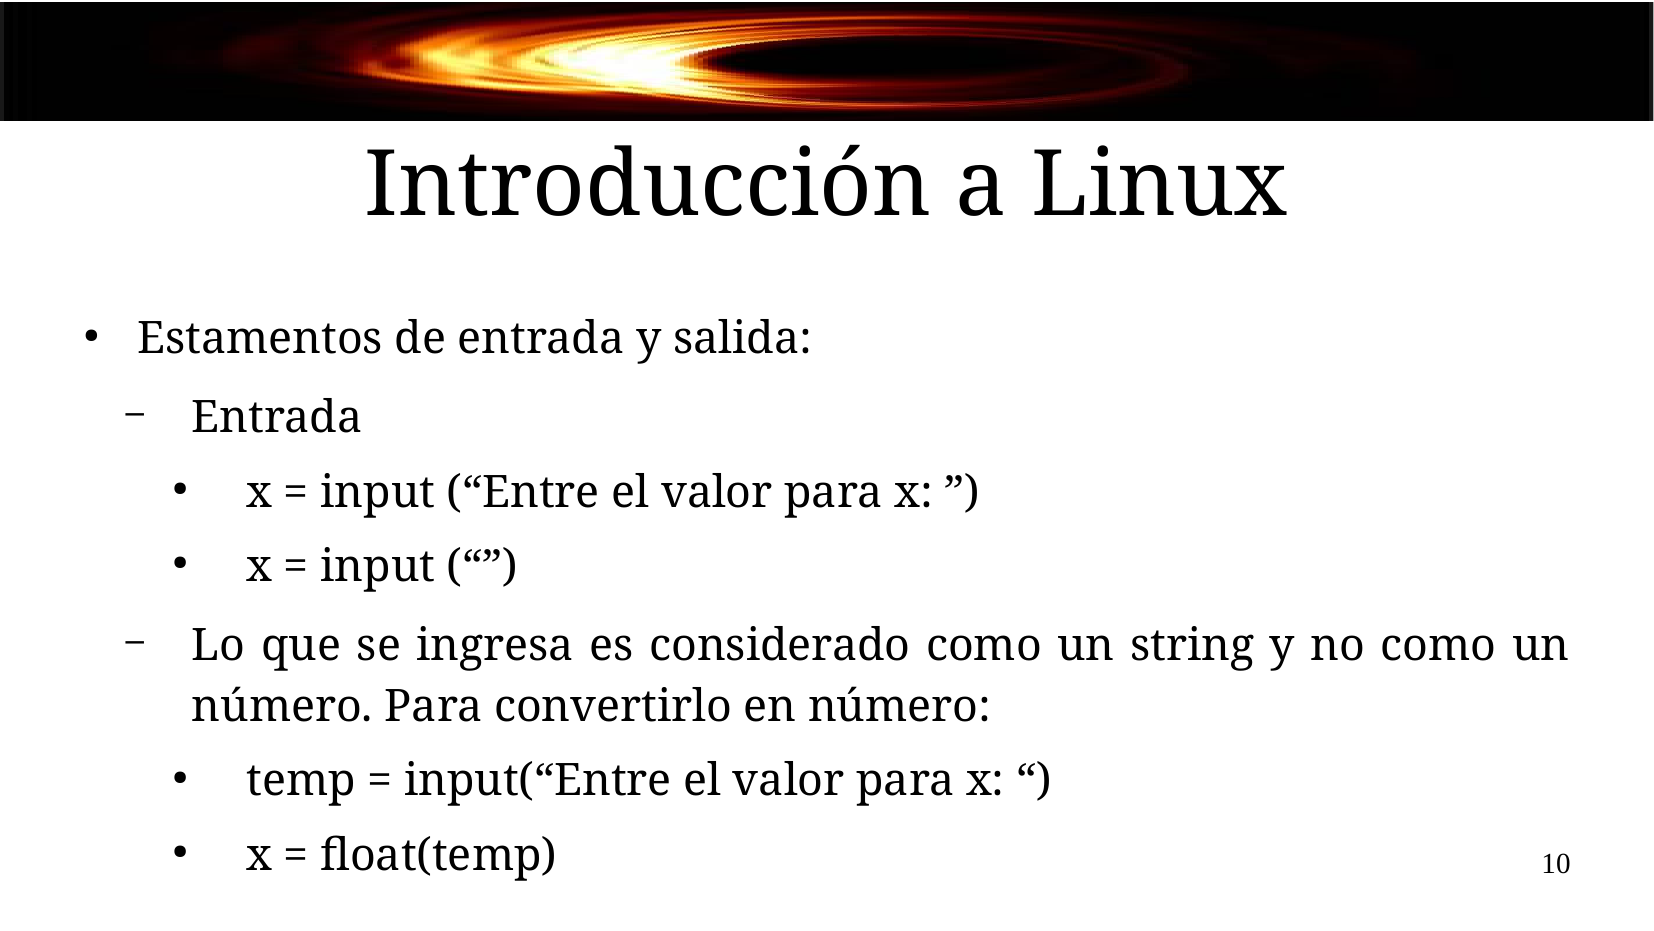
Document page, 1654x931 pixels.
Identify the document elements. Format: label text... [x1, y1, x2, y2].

list Estamentos de entrada y salida: Entrada x = input (“Entre el valor para x: ”) x = input (“”) Lo que se ingresa es considerado como un string y no como un número. Para convertirlo en número: temp = input(“Entre el valor para x: “) x = float(temp) [82, 306, 1571, 886]
title Introducción a Linux [82, 121, 1571, 258]
picture [0, 2, 1654, 121]
